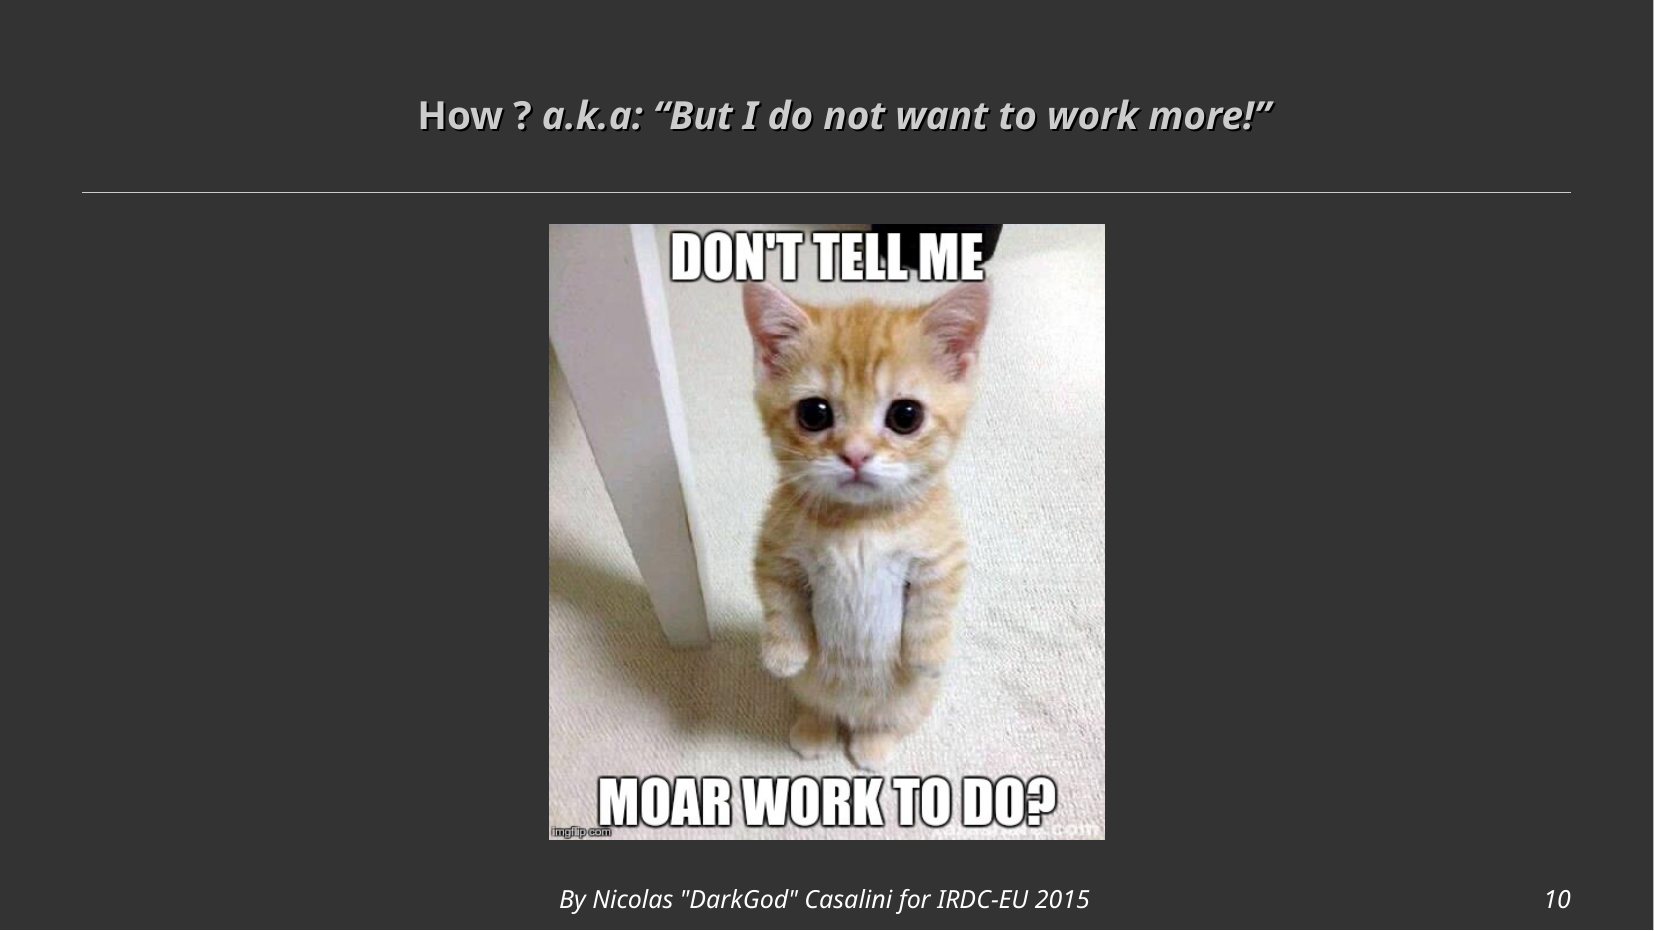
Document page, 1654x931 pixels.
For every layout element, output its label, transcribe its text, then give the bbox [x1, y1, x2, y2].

picture [549, 224, 1105, 841]
title How ? a.k.a: “But I do not want to work more!” [82, 37, 1571, 193]
